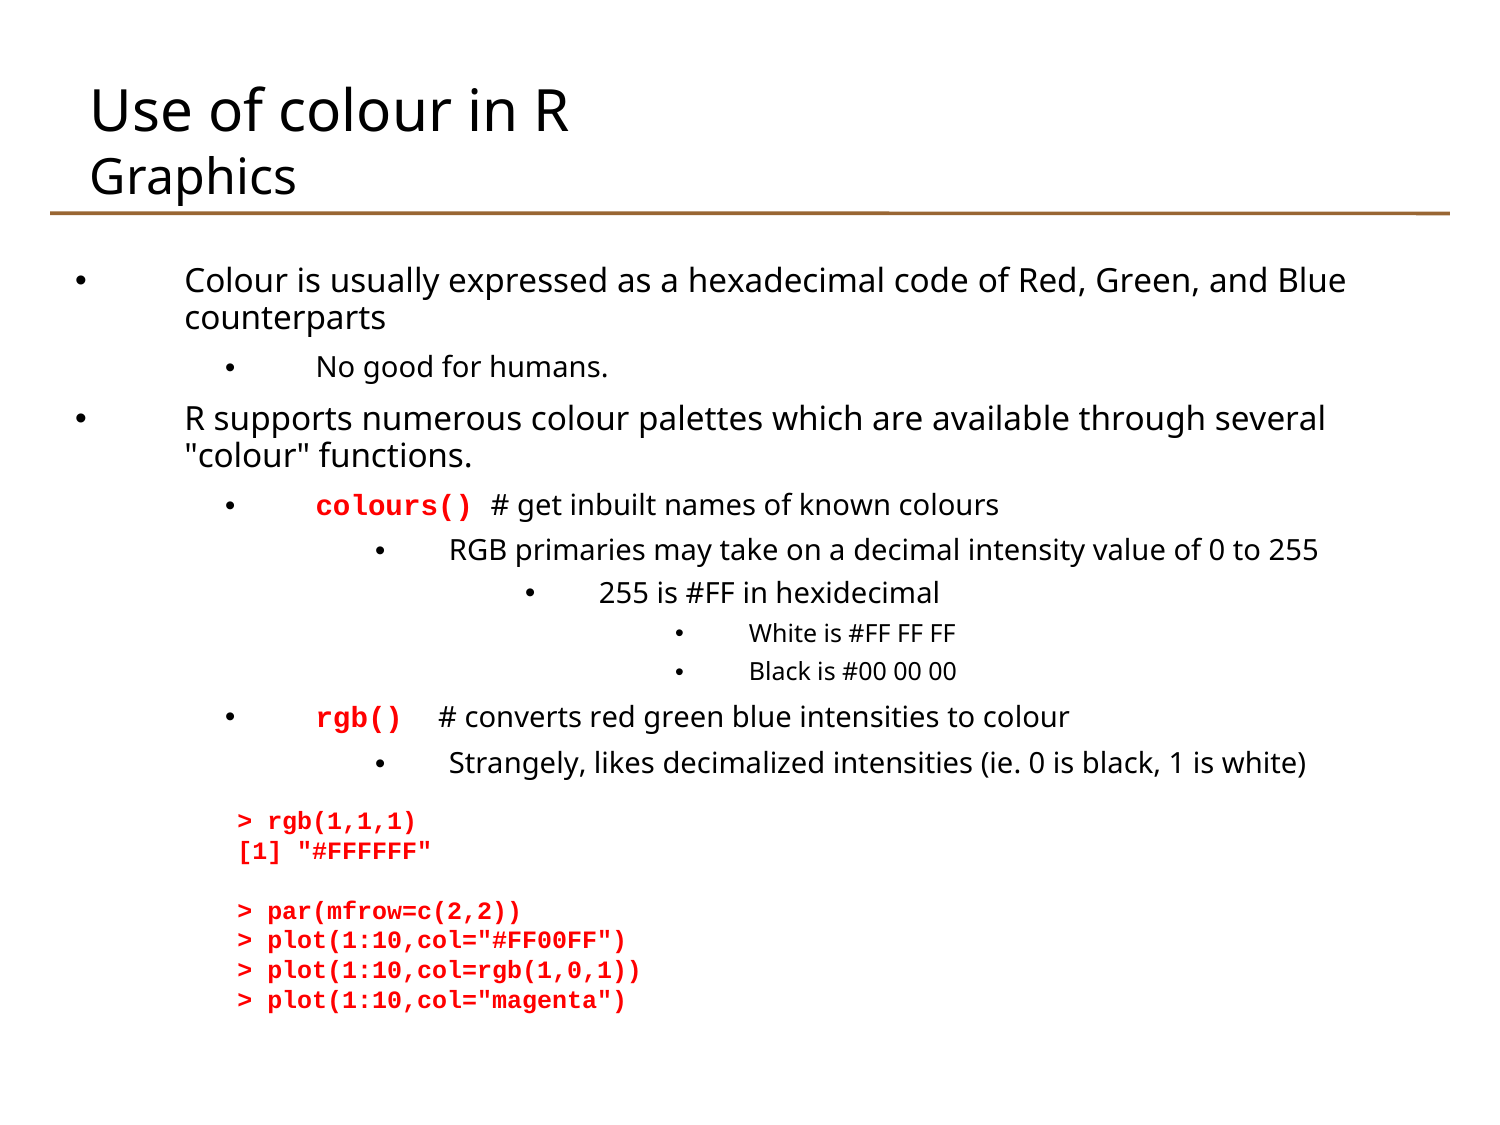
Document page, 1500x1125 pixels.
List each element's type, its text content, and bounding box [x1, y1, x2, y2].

text_box Use of colour in R Graphics [75, 44, 1425, 233]
text_box Colour is usually expressed as a hexadecimal code of Red, Green, and Blue counterparts No good for humans. R supports numerous colour palettes which are available through several "colour" functions. colours() # get inbuilt names of known colours RGB primaries may take on a decimal intensity value of 0 to 255 255 is #FF in hexidecimal White is #FF FF FF Black is #00 00 00 rgb() # converts red green blue intensities to colour Strangely, likes decimalized intensities (ie. 0 is black, 1 is white) [75, 263, 1425, 1006]
text_box > rgb(1,1,1) [1] "#FFFFFF" > par(mfrow=c(2,2)) > plot(1:10,col="#FF00FF") > plot(1:10,col=rgb(1,0,1)) > plot(1:10,col="magenta") [222, 1006, 717, 1052]
